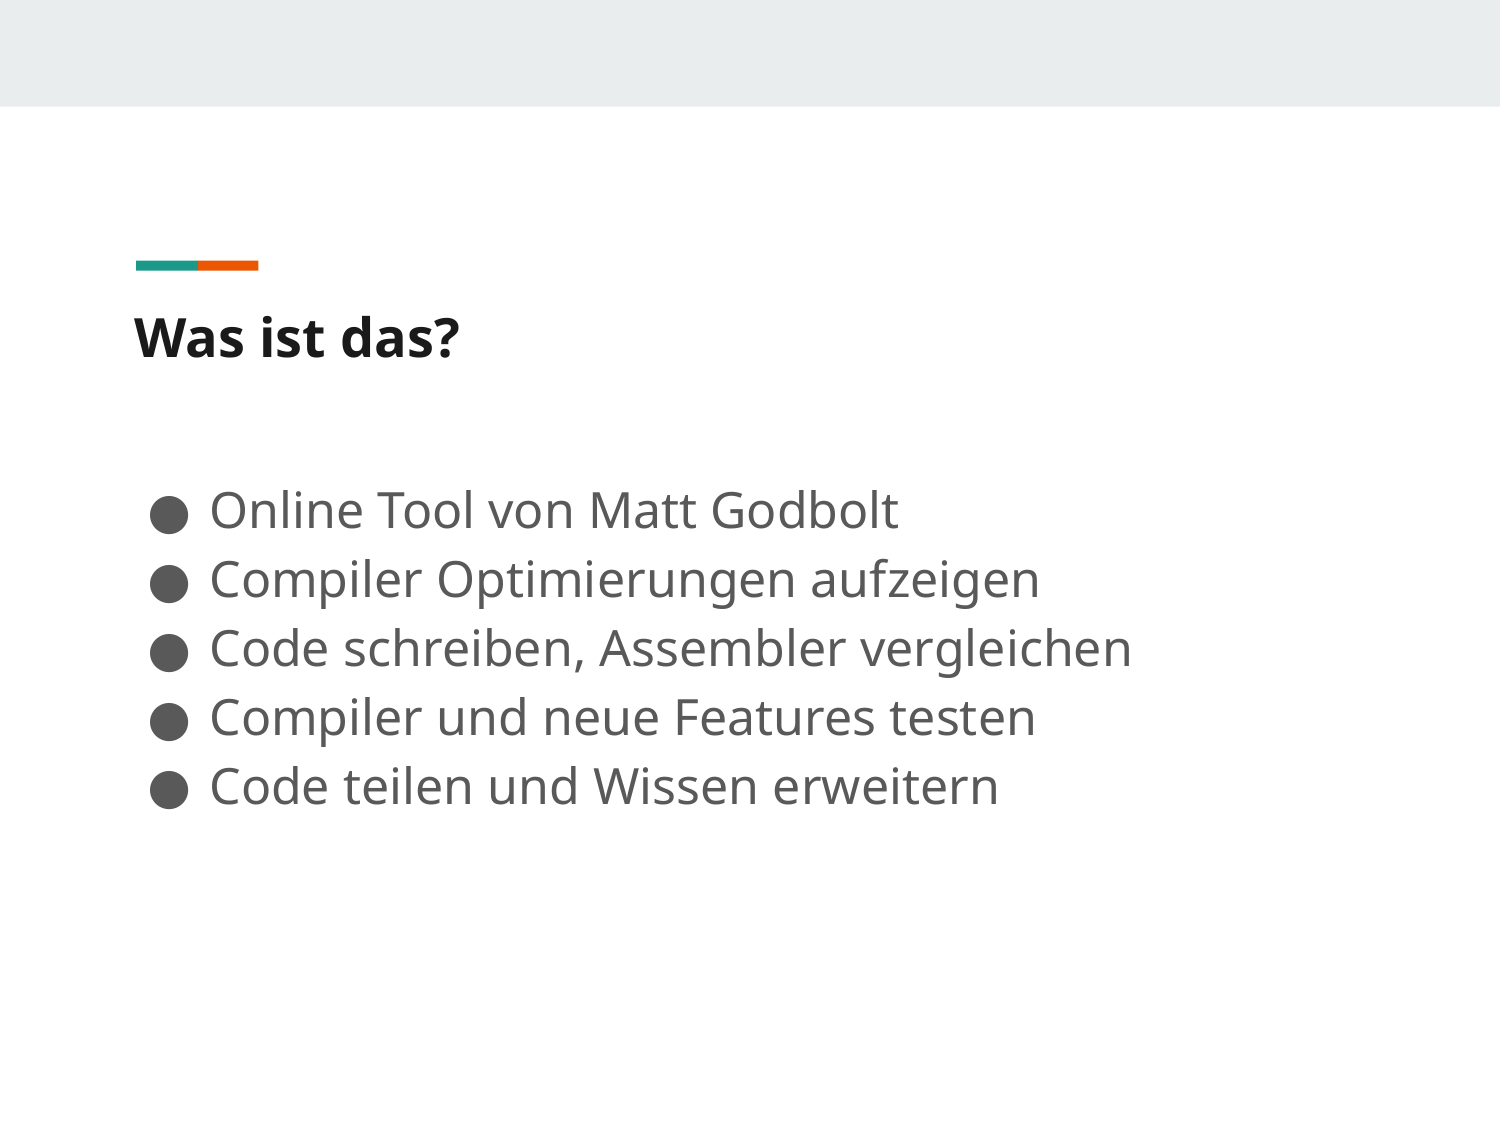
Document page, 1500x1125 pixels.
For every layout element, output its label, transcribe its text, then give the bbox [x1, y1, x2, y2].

title Was ist das? [119, 288, 1381, 406]
list Online Tool von Matt Godbolt Compiler Optimierungen aufzeigen Code schreiben, Assembler vergleichen Compiler und neue Features testen Code teilen und Wissen erweitern [119, 454, 1381, 950]
